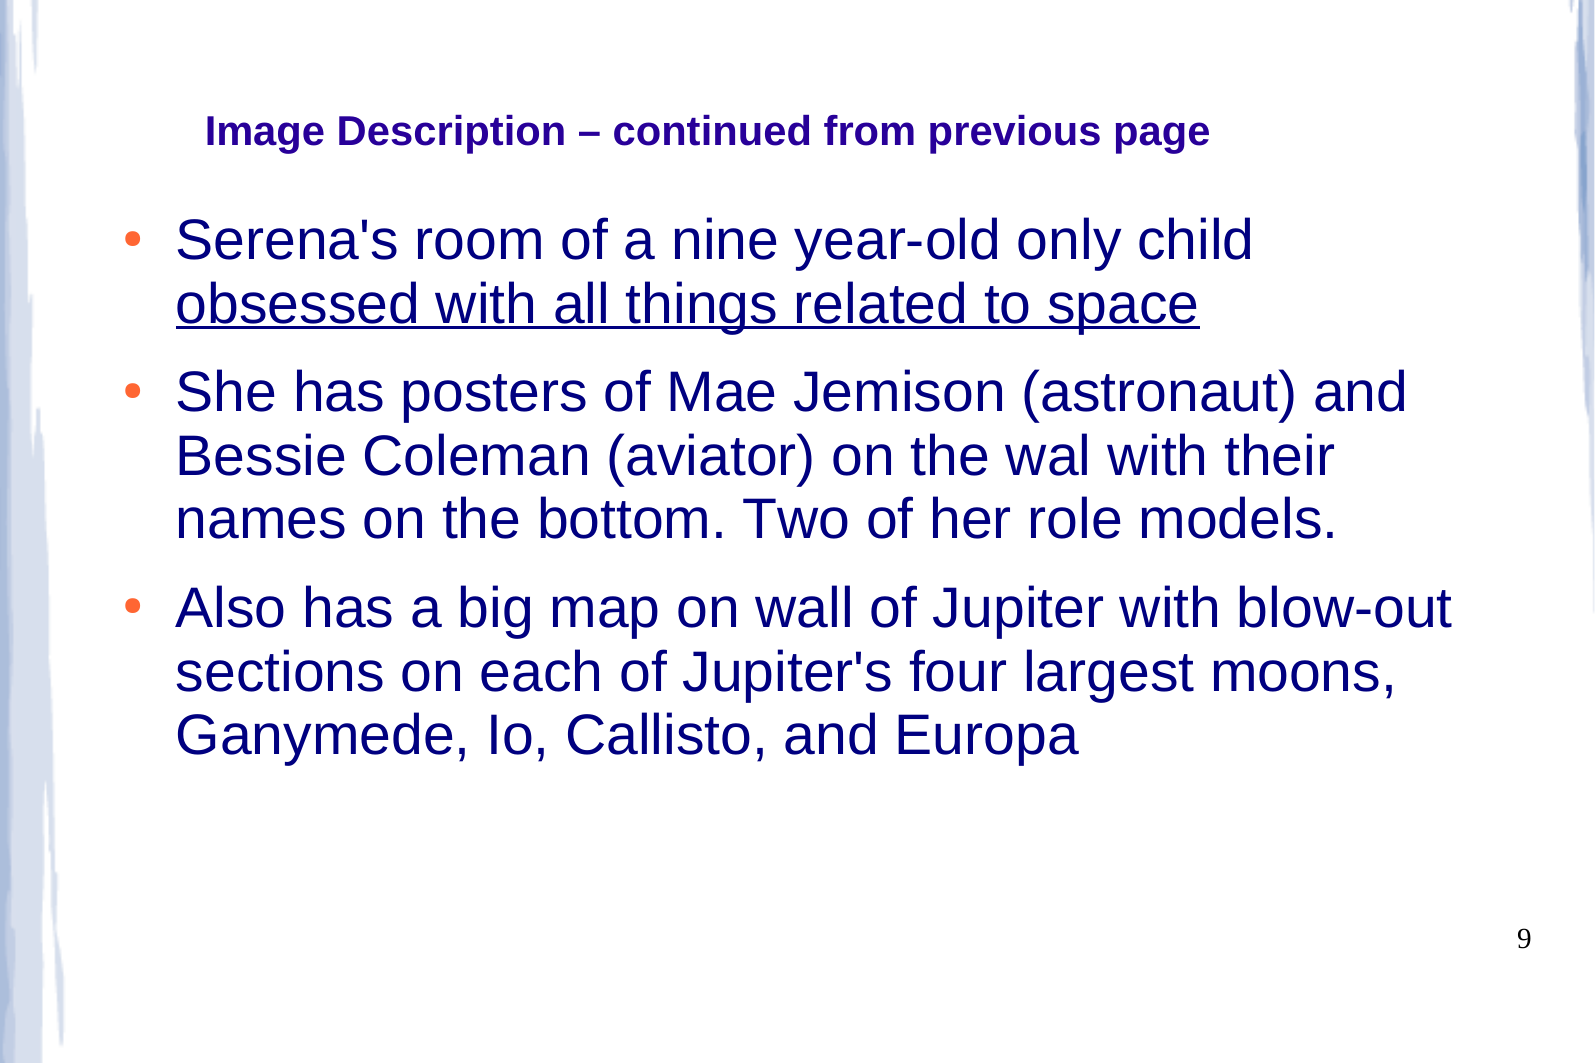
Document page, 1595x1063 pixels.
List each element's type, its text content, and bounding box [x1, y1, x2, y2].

title Image Description – continued from previous page [79, 42, 1381, 220]
picture [0, 0, 1595, 1063]
list Serena's room of a nine year-old only child obsessed with all things related to space She has posters of Mae Jemison (astronaut) and Bessie Coleman (aviator) on the wal with their names on the bottom. Two of her role models. Also has a big map on wall of Jupiter with blow-out sections on each of Jupiter's four largest moons, Ganymede, Io, Callisto, and Europa [105, 208, 1501, 809]
